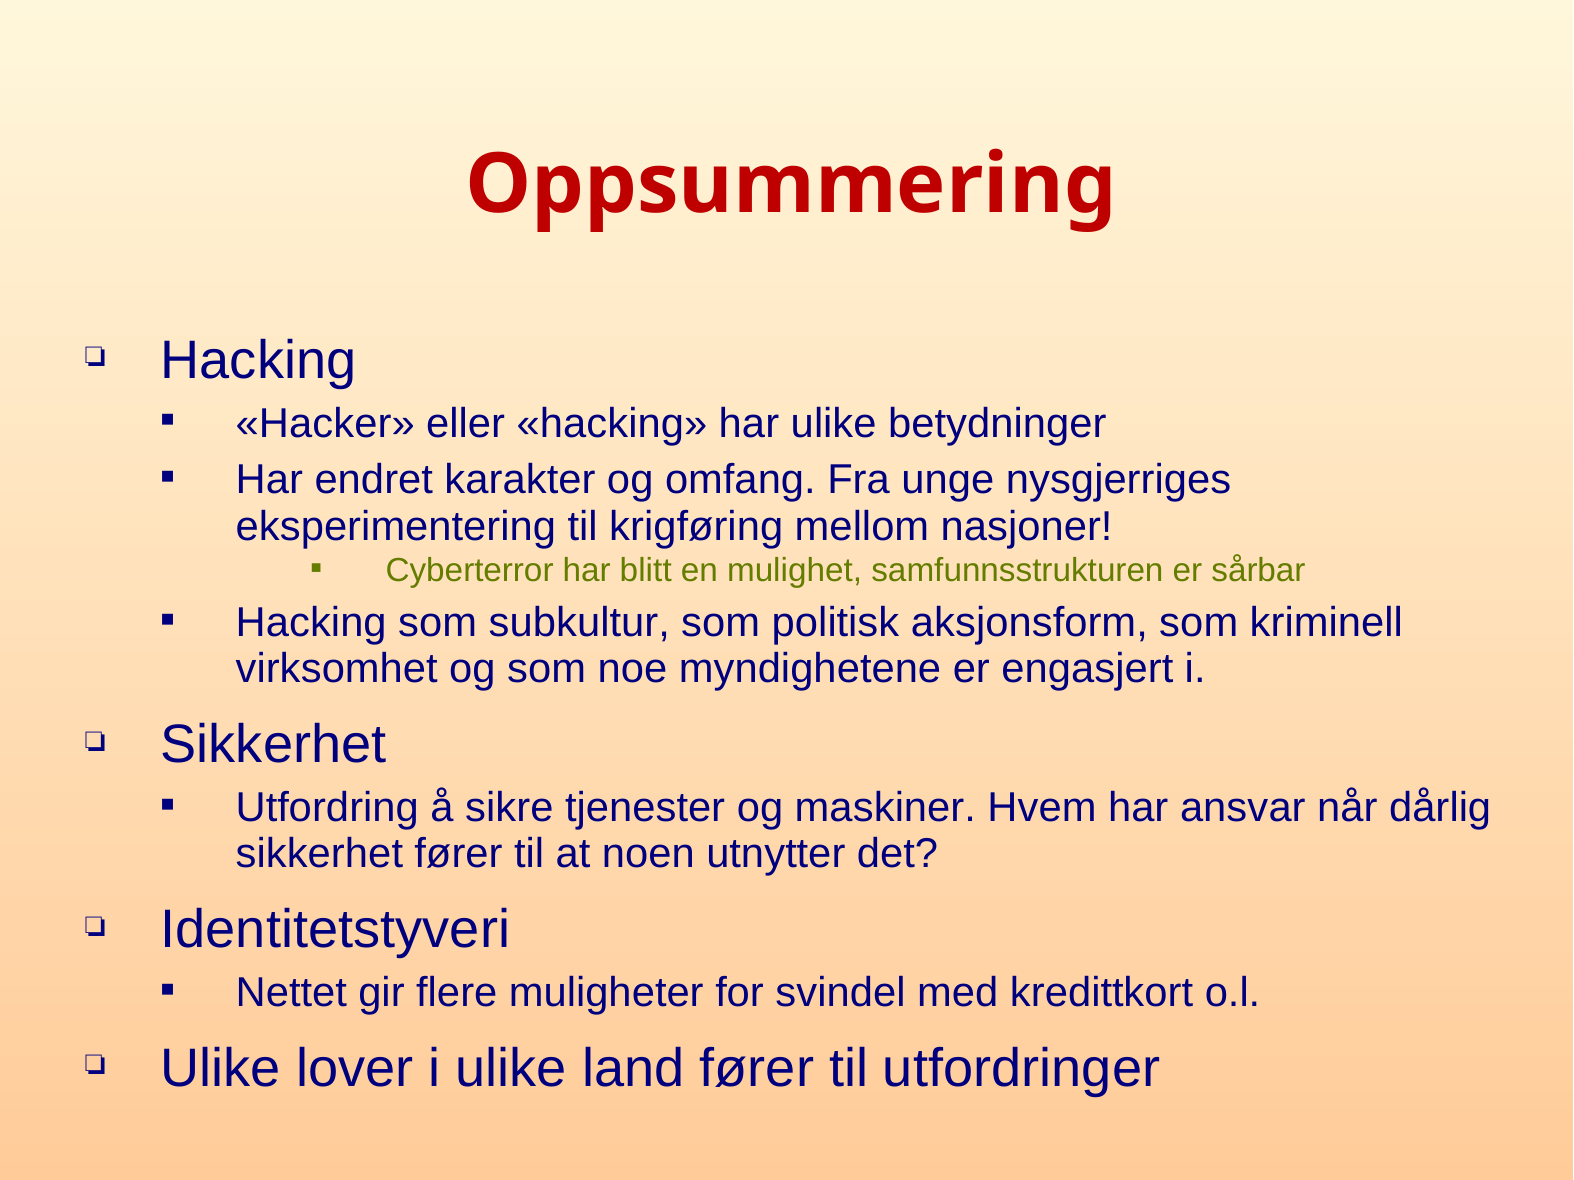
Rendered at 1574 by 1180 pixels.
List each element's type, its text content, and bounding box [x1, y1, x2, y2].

list Hacking «Hacker» eller «hacking» har ulike betydninger Har endret karakter og omfang. Fra unge nysgjerriges eksperimentering til krigføring mellom nasjoner! Cyberterror har blitt en mulighet, samfunnsstrukturen er sårbar Hacking som subkultur, som politisk aksjonsform, som kriminell virksomhet og som noe myndighetene er engasjert i. Sikkerhet Utfordring å sikre tjenester og maskiner. Hvem har ansvar når dårlig sikkerhet fører til at noen utnytter det? Identitetstyveri Nettet gir flere muligheter for svindel med kredittkort o.l. Ulike lover i ulike land fører til utfordringer [85, 336, 1539, 1170]
title Oppsummering [39, 54, 1543, 309]
